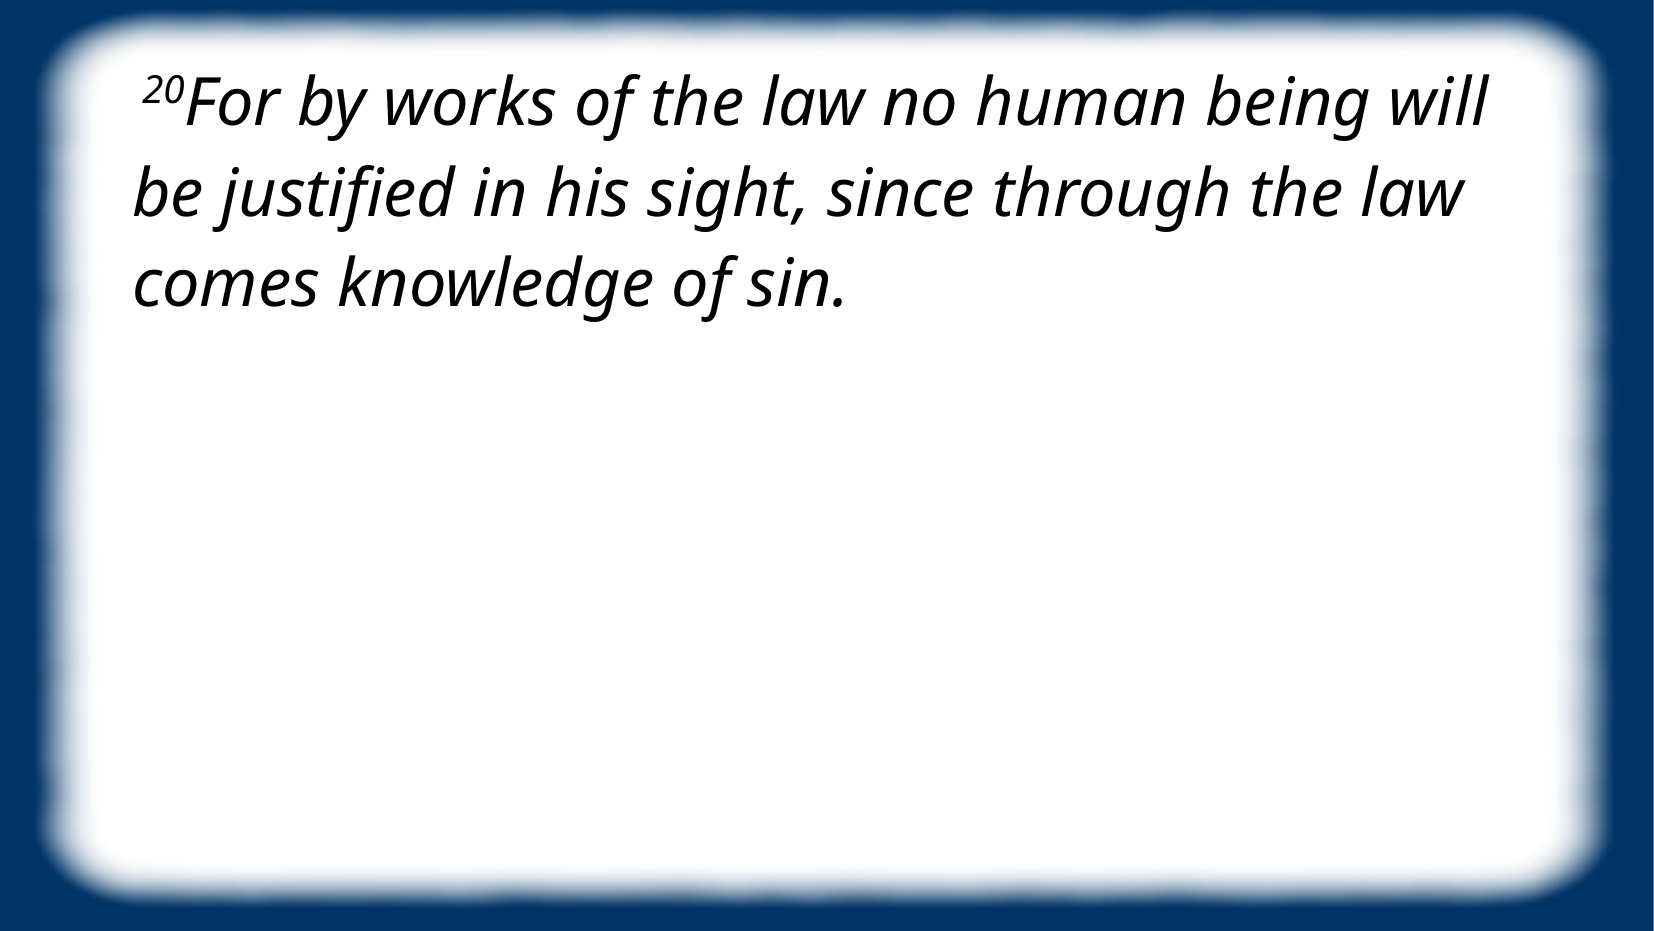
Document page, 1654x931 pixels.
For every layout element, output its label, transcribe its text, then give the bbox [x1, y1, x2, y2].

picture [0, 0, 1654, 931]
text_box 20For by works of the law no human being will be justified in his sight, since through the law comes knowledge of sin. [117, 46, 1558, 355]
